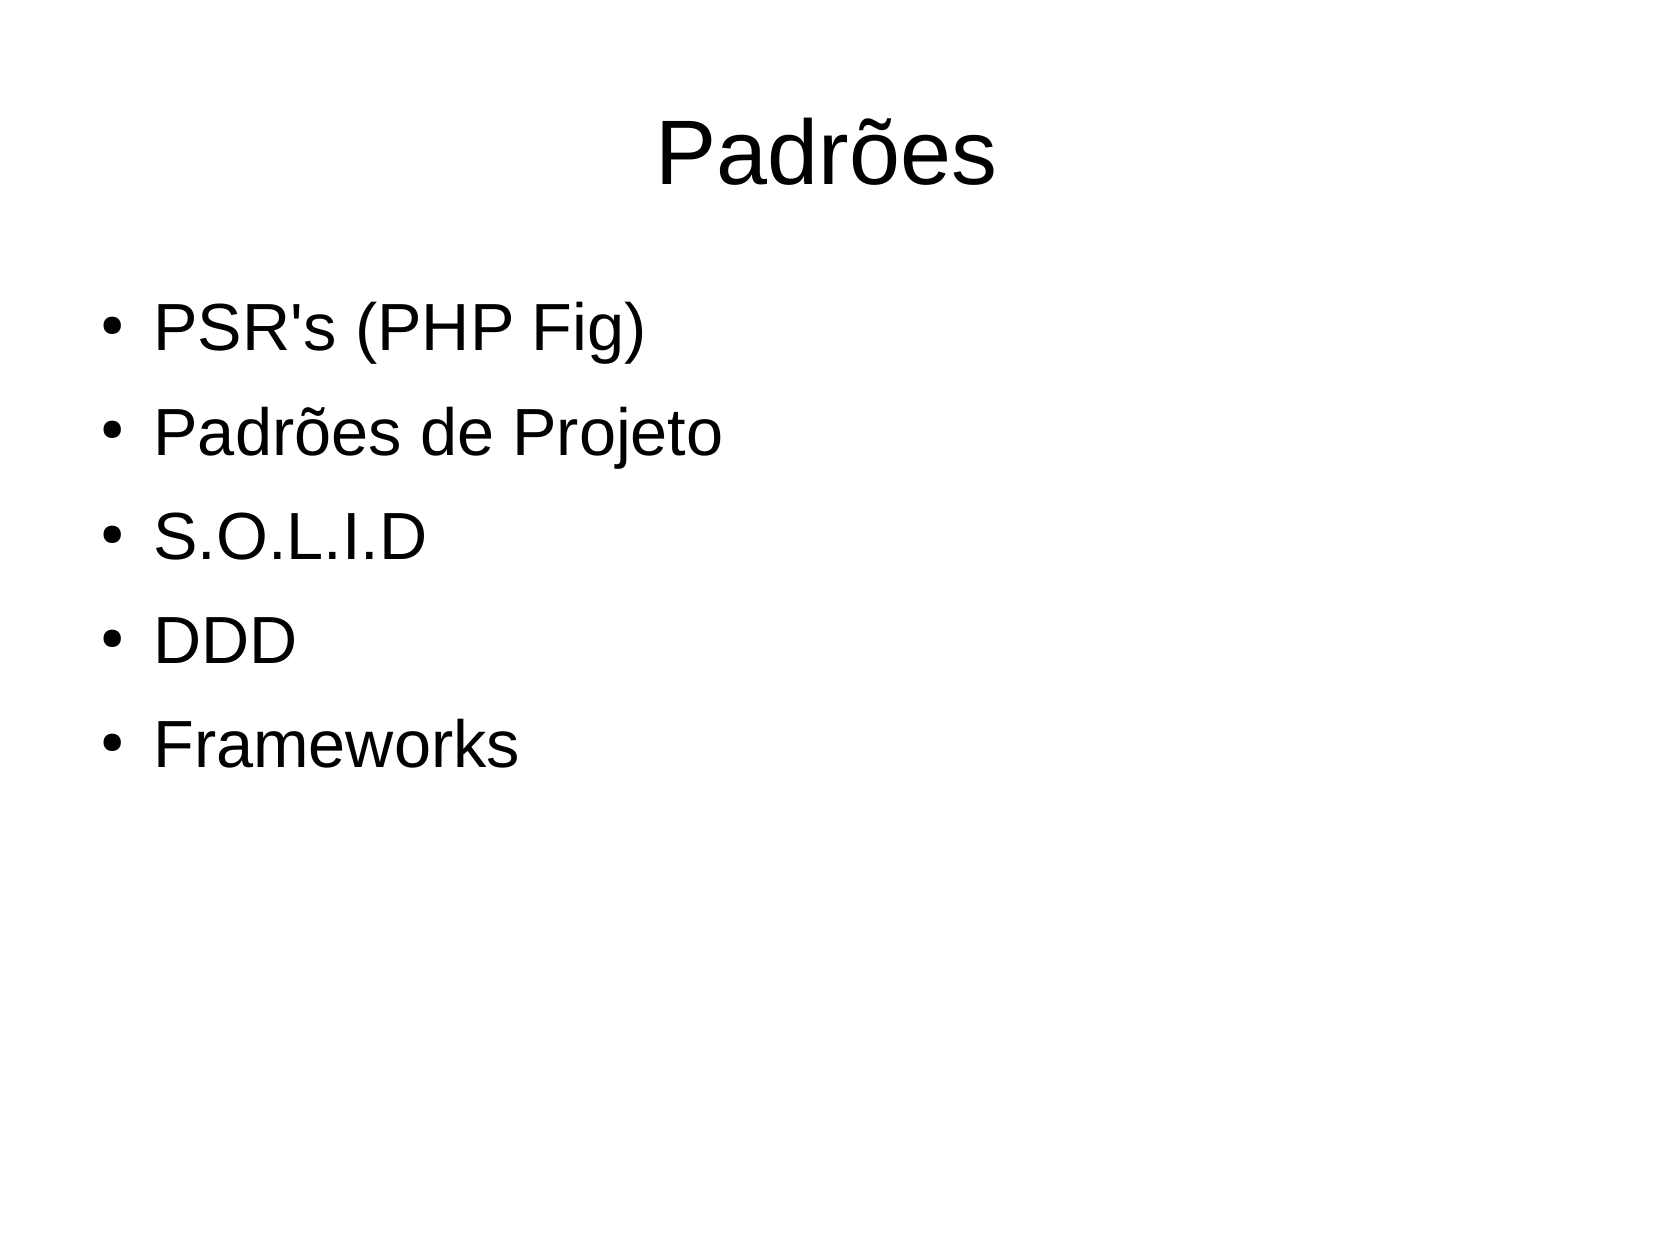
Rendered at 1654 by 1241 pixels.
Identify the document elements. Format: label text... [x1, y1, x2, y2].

title Padrões [82, 49, 1571, 257]
list PSR's (PHP Fig) Padrões de Projeto S.O.L.I.D DDD Frameworks [82, 290, 1571, 1010]
